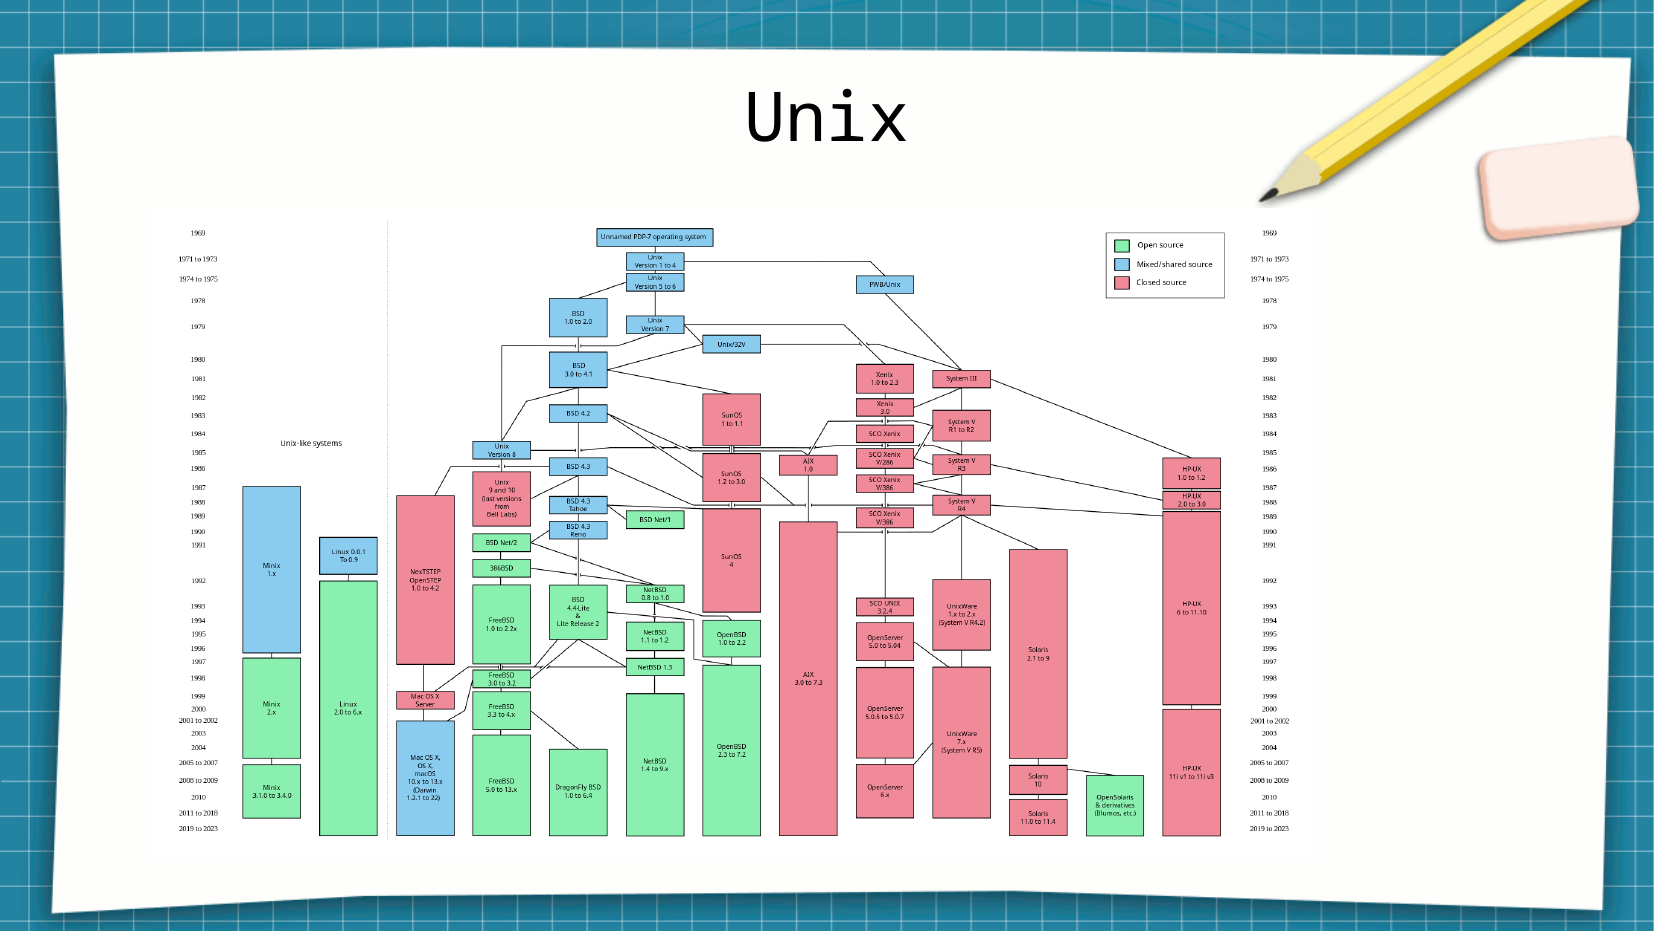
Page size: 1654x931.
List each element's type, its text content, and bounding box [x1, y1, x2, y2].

picture [0, 0, 1654, 931]
title Unix [82, 37, 1571, 193]
